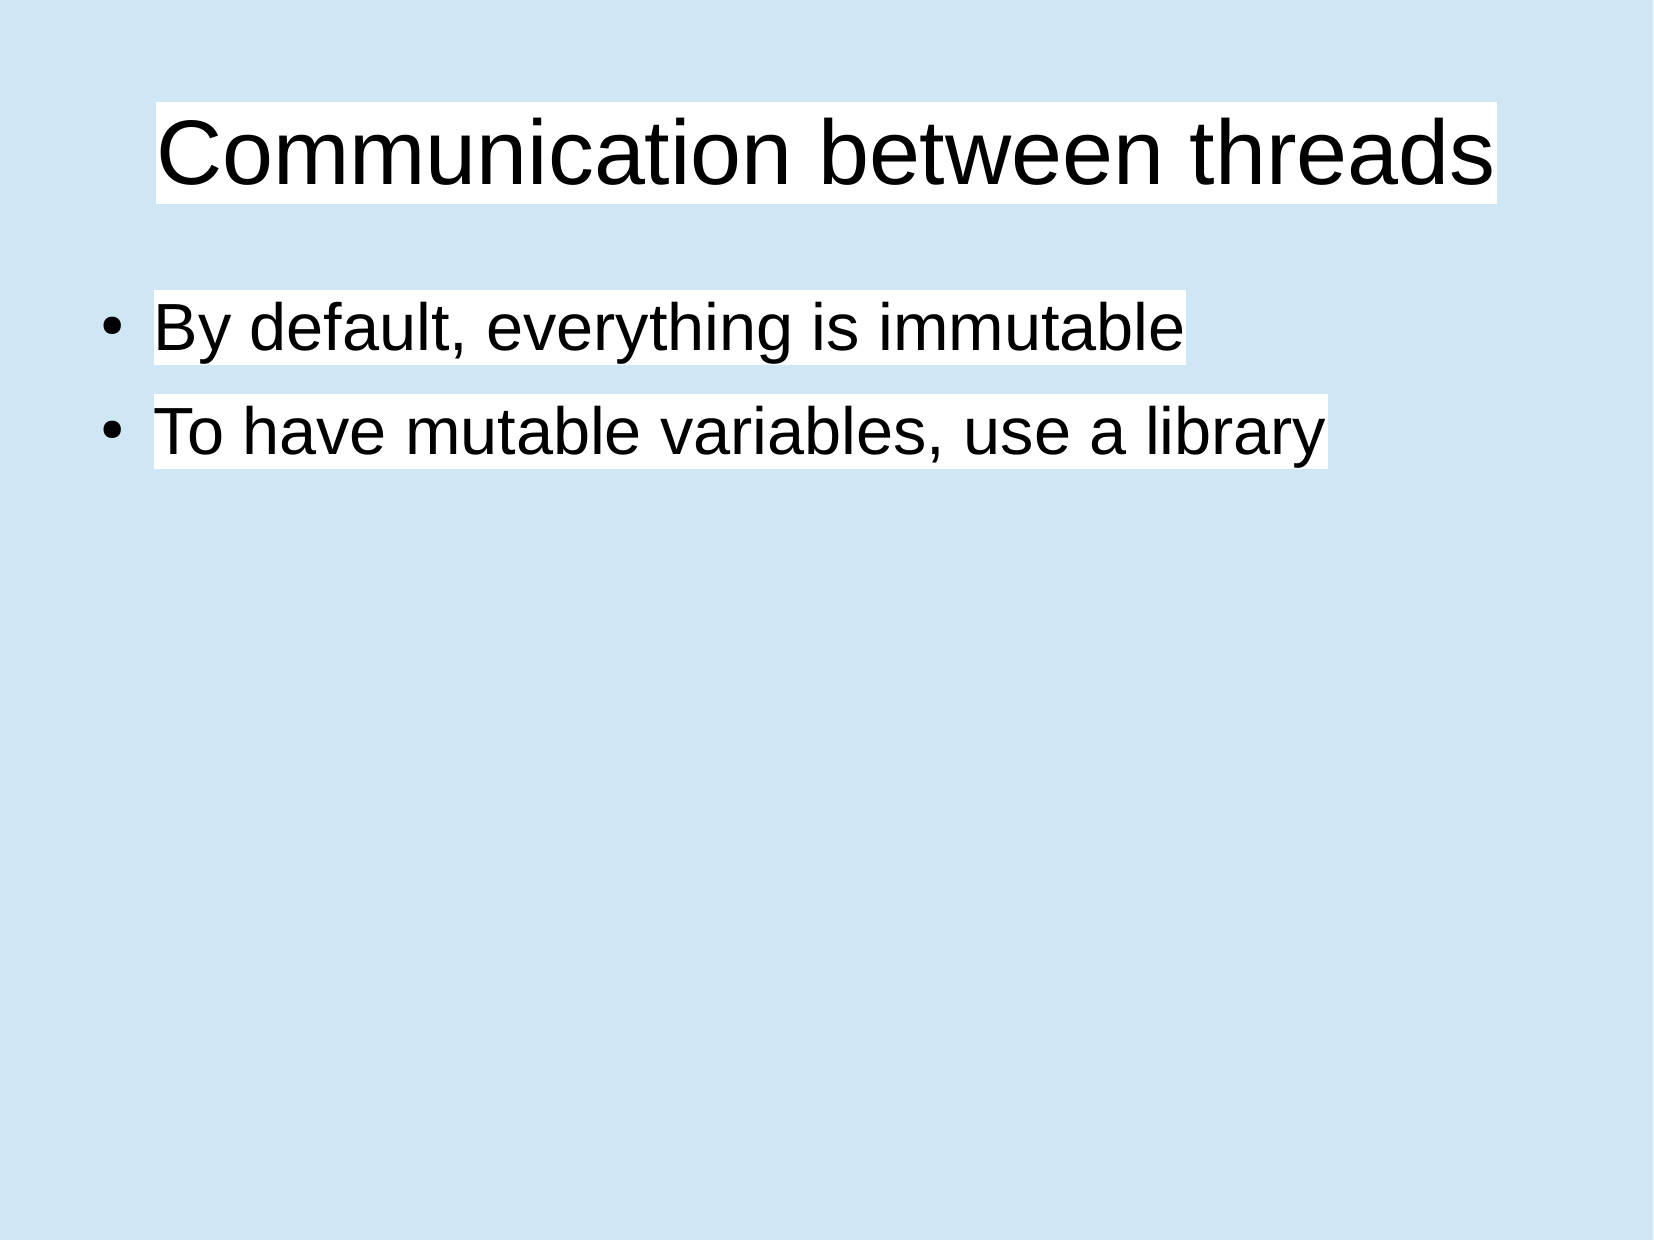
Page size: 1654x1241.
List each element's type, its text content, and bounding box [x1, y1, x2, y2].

list By default, everything is immutable To have mutable variables, use a library [82, 290, 1571, 1010]
title Communication between threads [82, 49, 1571, 257]
